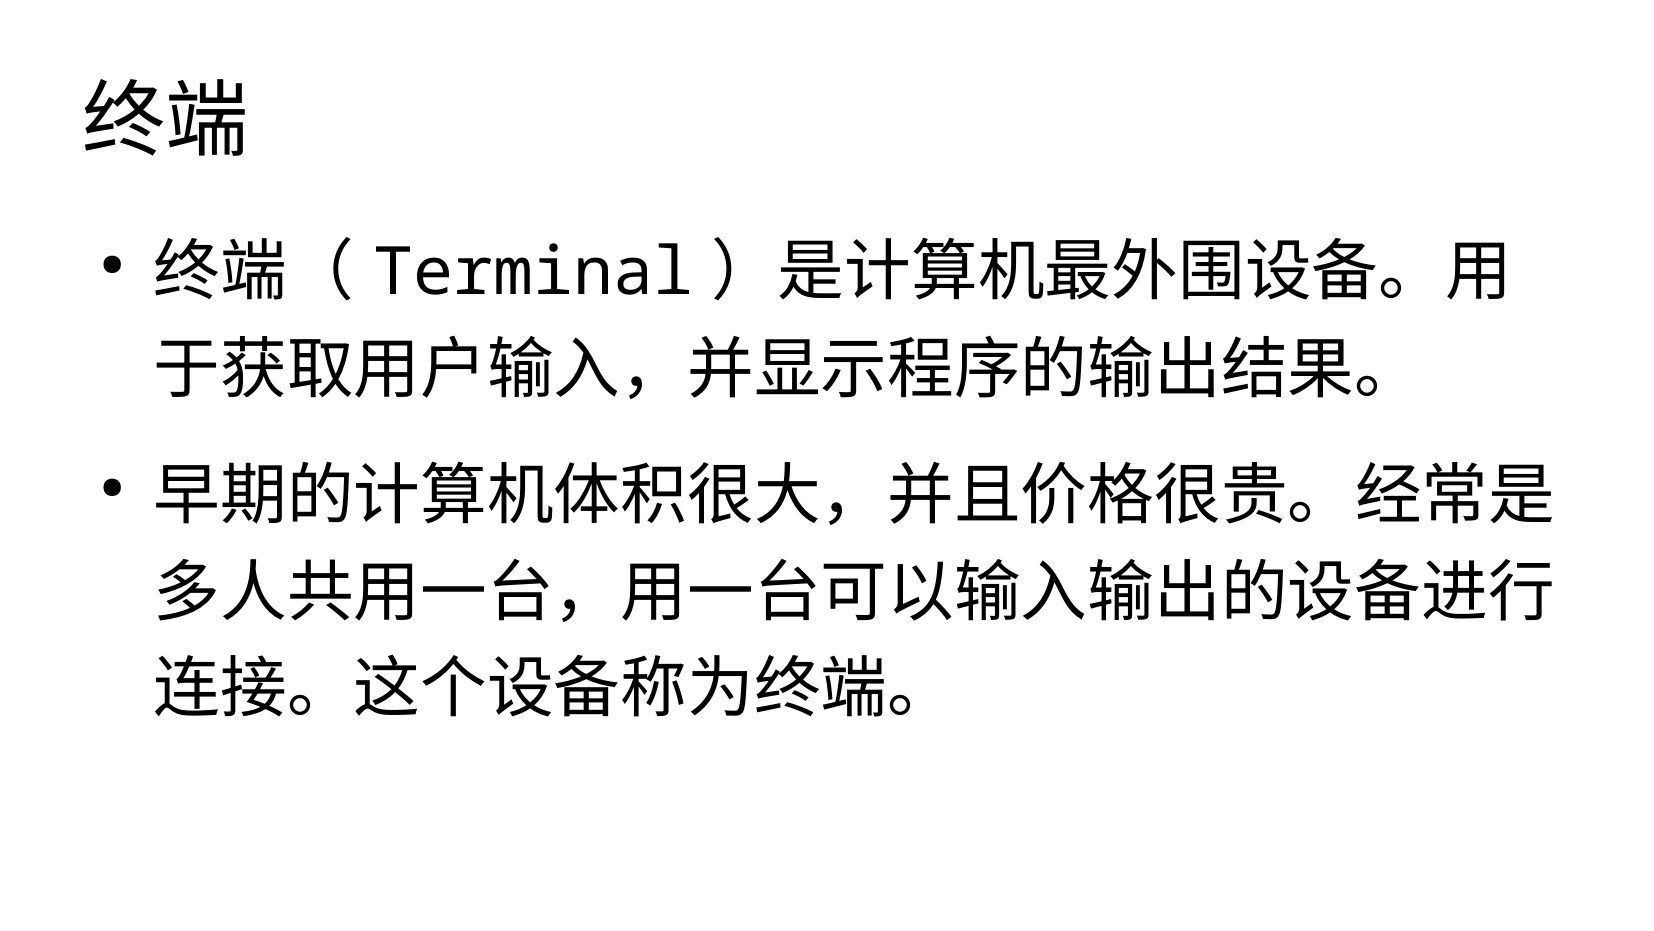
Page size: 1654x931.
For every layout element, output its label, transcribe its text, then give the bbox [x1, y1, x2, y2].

title 终端 [82, 37, 1571, 189]
list 终端（Terminal）是计算机最外围设备。用于获取用户输入，并显示程序的输出结果。 早期的计算机体积很大，并且价格很贵。经常是多人共用一台，用一台可以输入输出的设备进行连接。这个设备称为终端。 [82, 217, 1571, 758]
